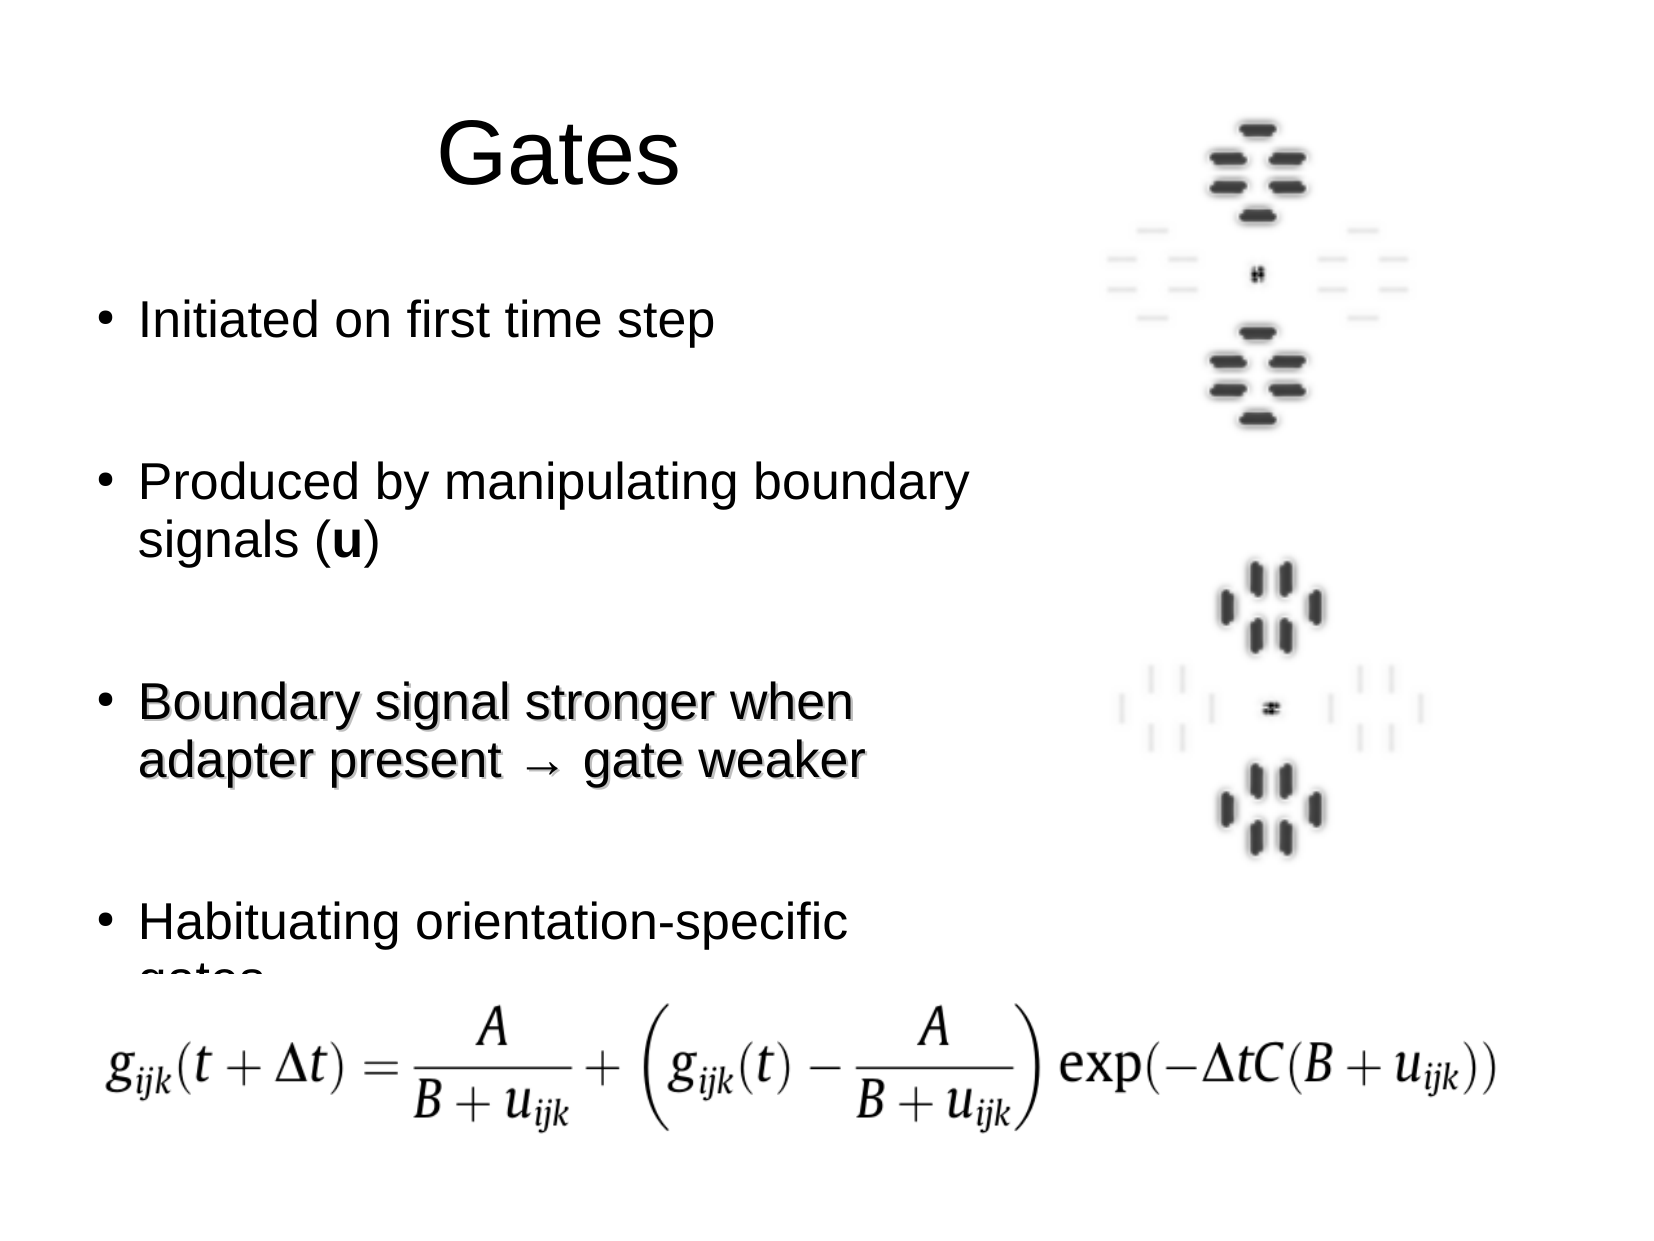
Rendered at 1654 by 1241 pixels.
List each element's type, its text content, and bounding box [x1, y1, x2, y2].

picture [60, 974, 1531, 1166]
picture [1050, 74, 1471, 481]
picture [1065, 509, 1483, 913]
title Gates [82, 49, 1036, 257]
list Initiated on first time step Produced by manipulating boundary signals (u) Boundary signal stronger when adapter present → gate weaker Habituating orientation-specific gates [82, 290, 976, 974]
